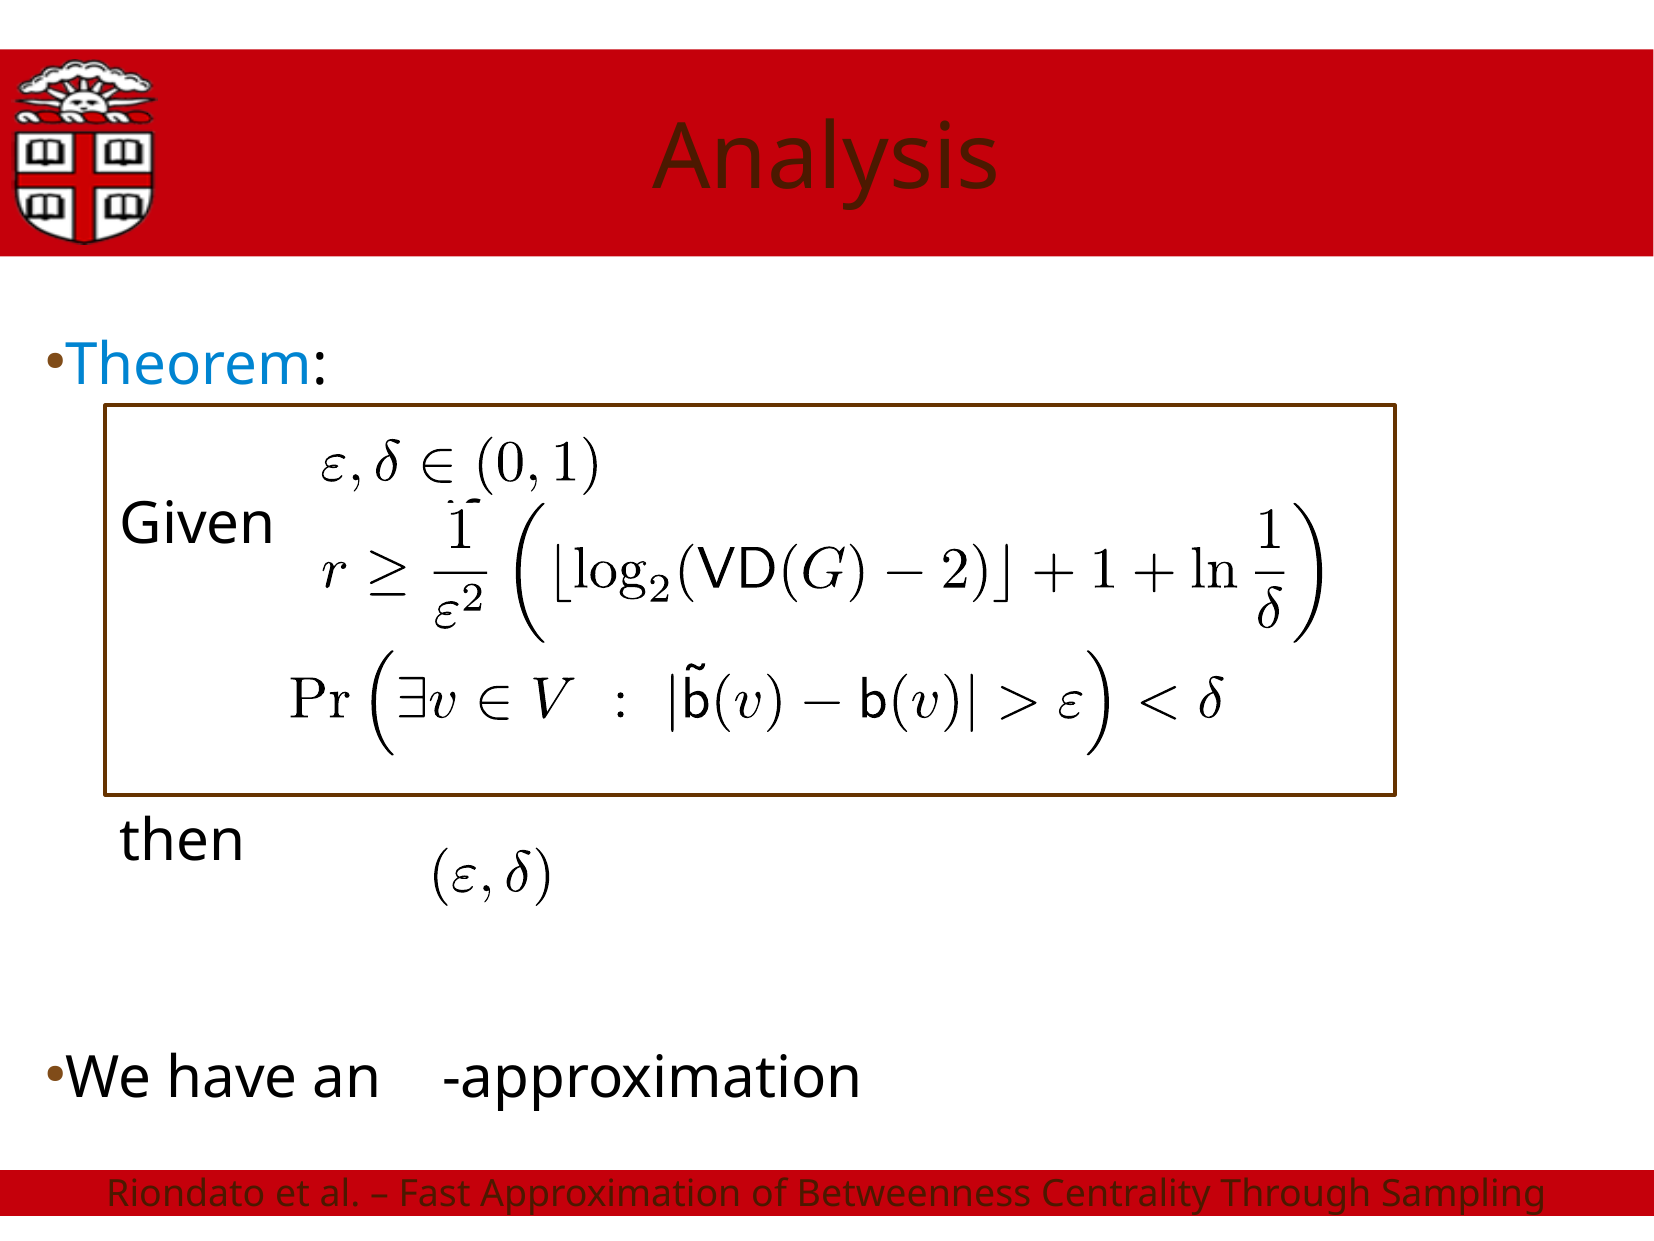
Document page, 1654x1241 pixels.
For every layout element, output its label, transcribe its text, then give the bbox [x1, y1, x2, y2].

text_box [288, 650, 1226, 756]
text_box Theorem: Given , if then We have an -approximation [30, 315, 1621, 1087]
picture [11, 59, 158, 245]
text_box [320, 436, 603, 496]
title Analysis [0, 49, 1654, 257]
text_box Riondato et al. – Fast Approximation of Betweenness Centrality Through Sampling [0, 1170, 1654, 1216]
text_box [428, 847, 556, 906]
text_box [320, 502, 1335, 643]
